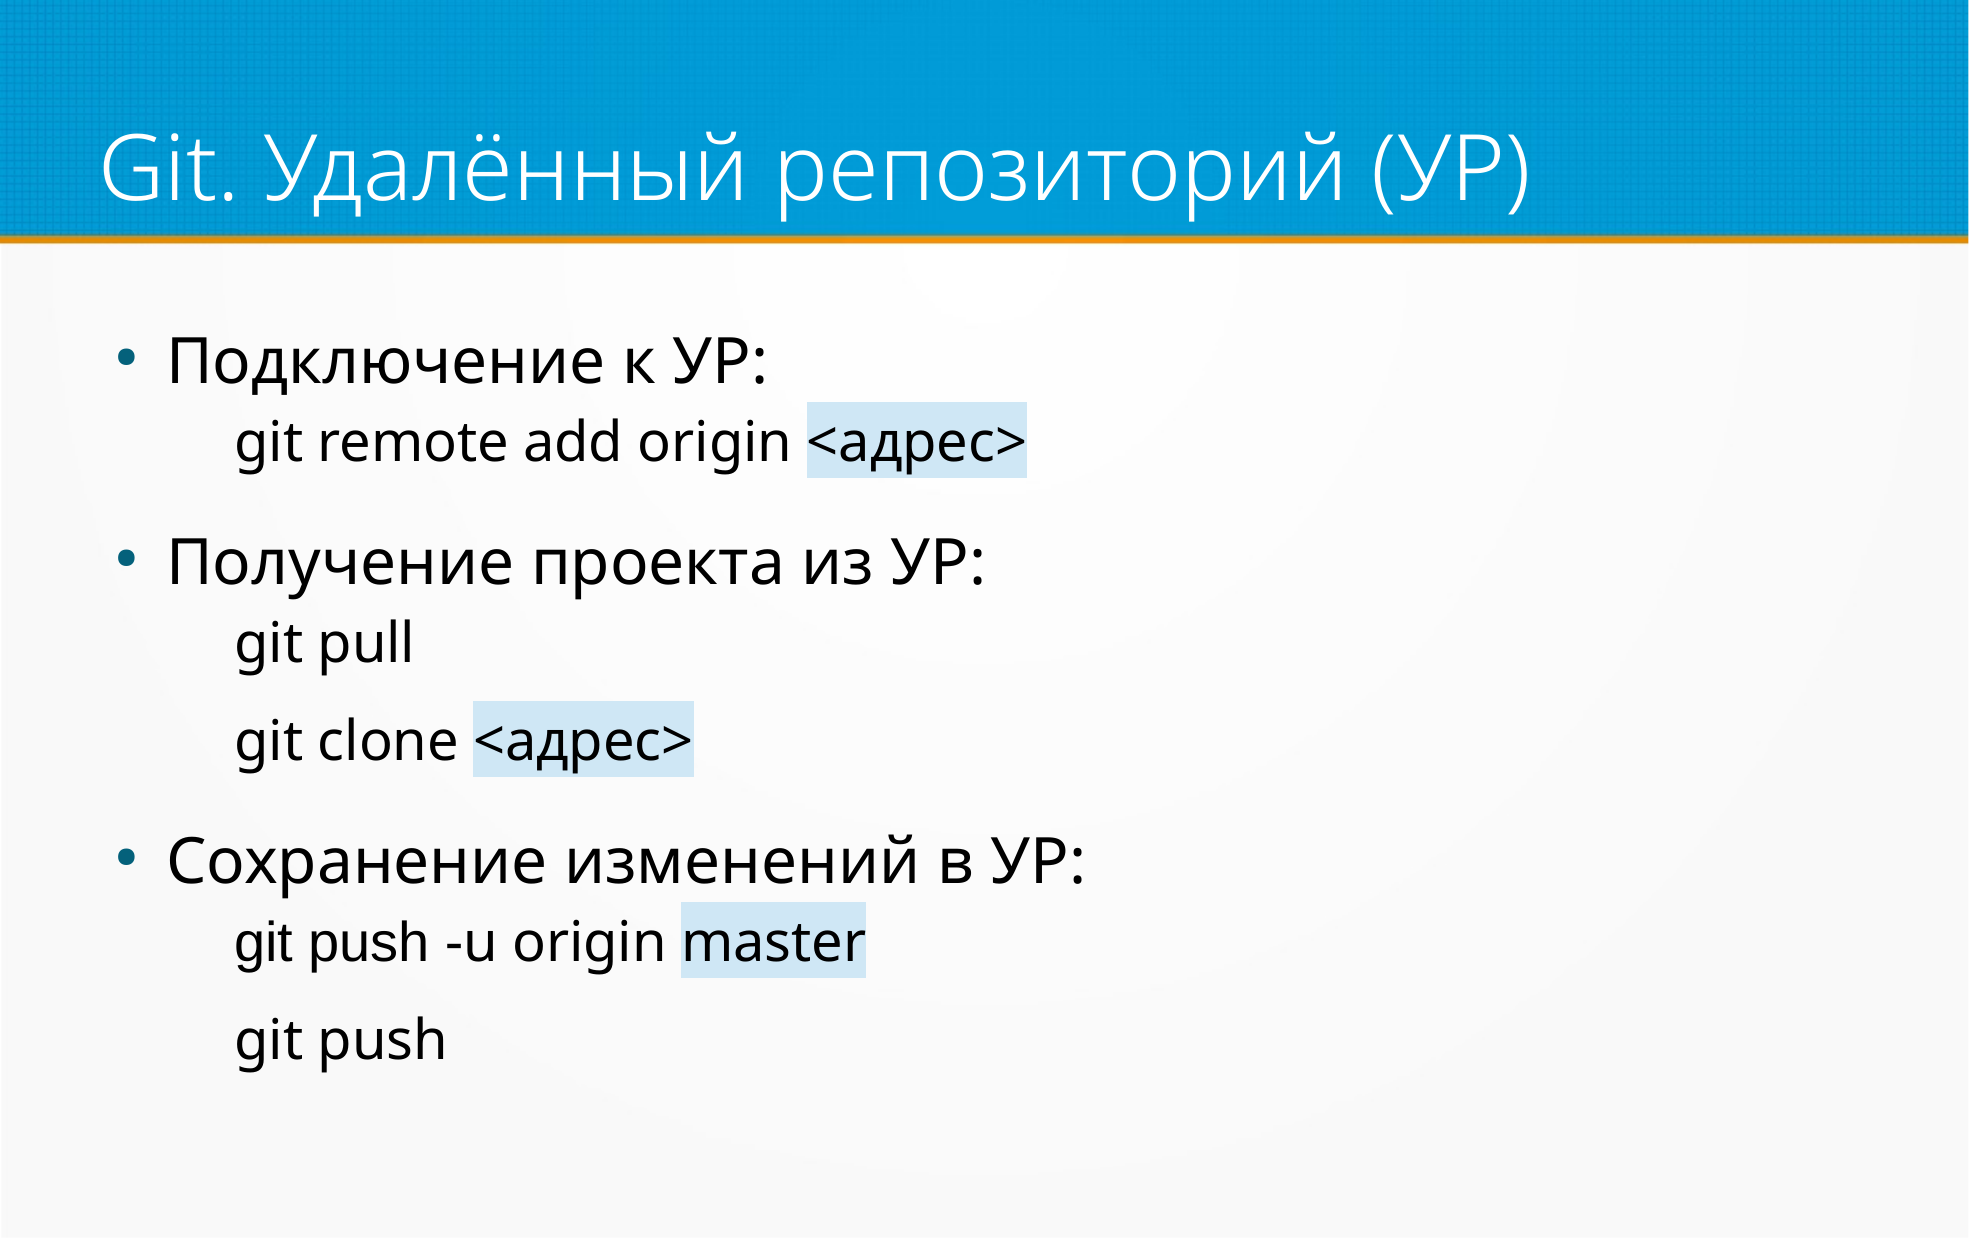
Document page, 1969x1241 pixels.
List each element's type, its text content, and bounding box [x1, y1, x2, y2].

picture [0, 233, 1969, 1241]
title Git. Удалённый репозиторий (УР) [98, 19, 1870, 227]
list Подключение к УР: git remote add origin <адрес> Получение проекта из УР: git pull git clone <адрес> Сохранение изменений в УР: git push -u origin master git push [98, 315, 1861, 1081]
